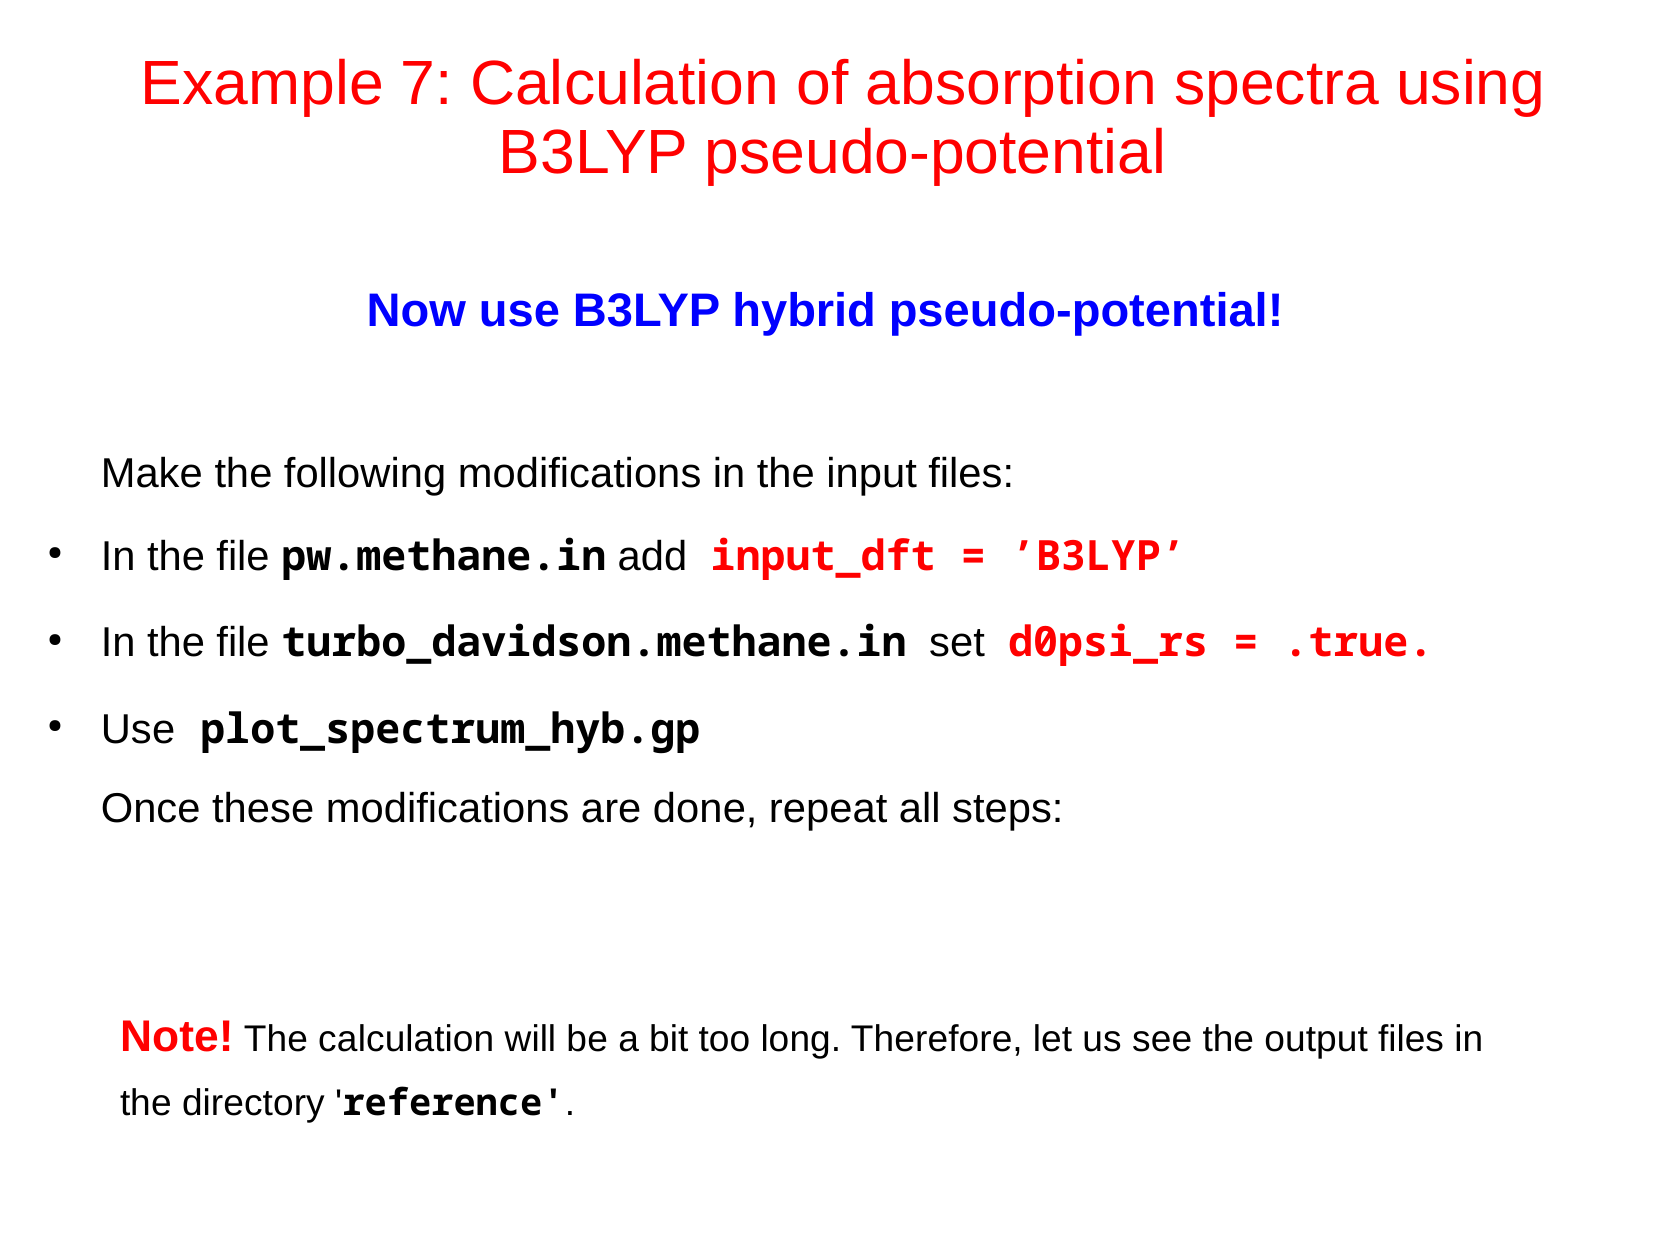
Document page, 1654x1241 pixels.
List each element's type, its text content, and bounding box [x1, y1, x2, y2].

text_box Example 7: Calculation of absorption spectra using B3LYP pseudo-potential [15, 33, 1651, 202]
list Now use B3LYP hybrid pseudo-potential! [300, 269, 1306, 387]
list Note! The calculation will be a bit too long. Therefore, let us see the output files in the directory 'reference'. [56, 1011, 1546, 1129]
list Make the following modifications in the input files: In the file pw.methane.in add input_dft = ’B3LYP’ In the file turbo_davidson.methane.in set d0psi_rs = .true. Use plot_spectrum_hyb.gp Once these modifications are done, repeat all steps: [30, 449, 1606, 881]
